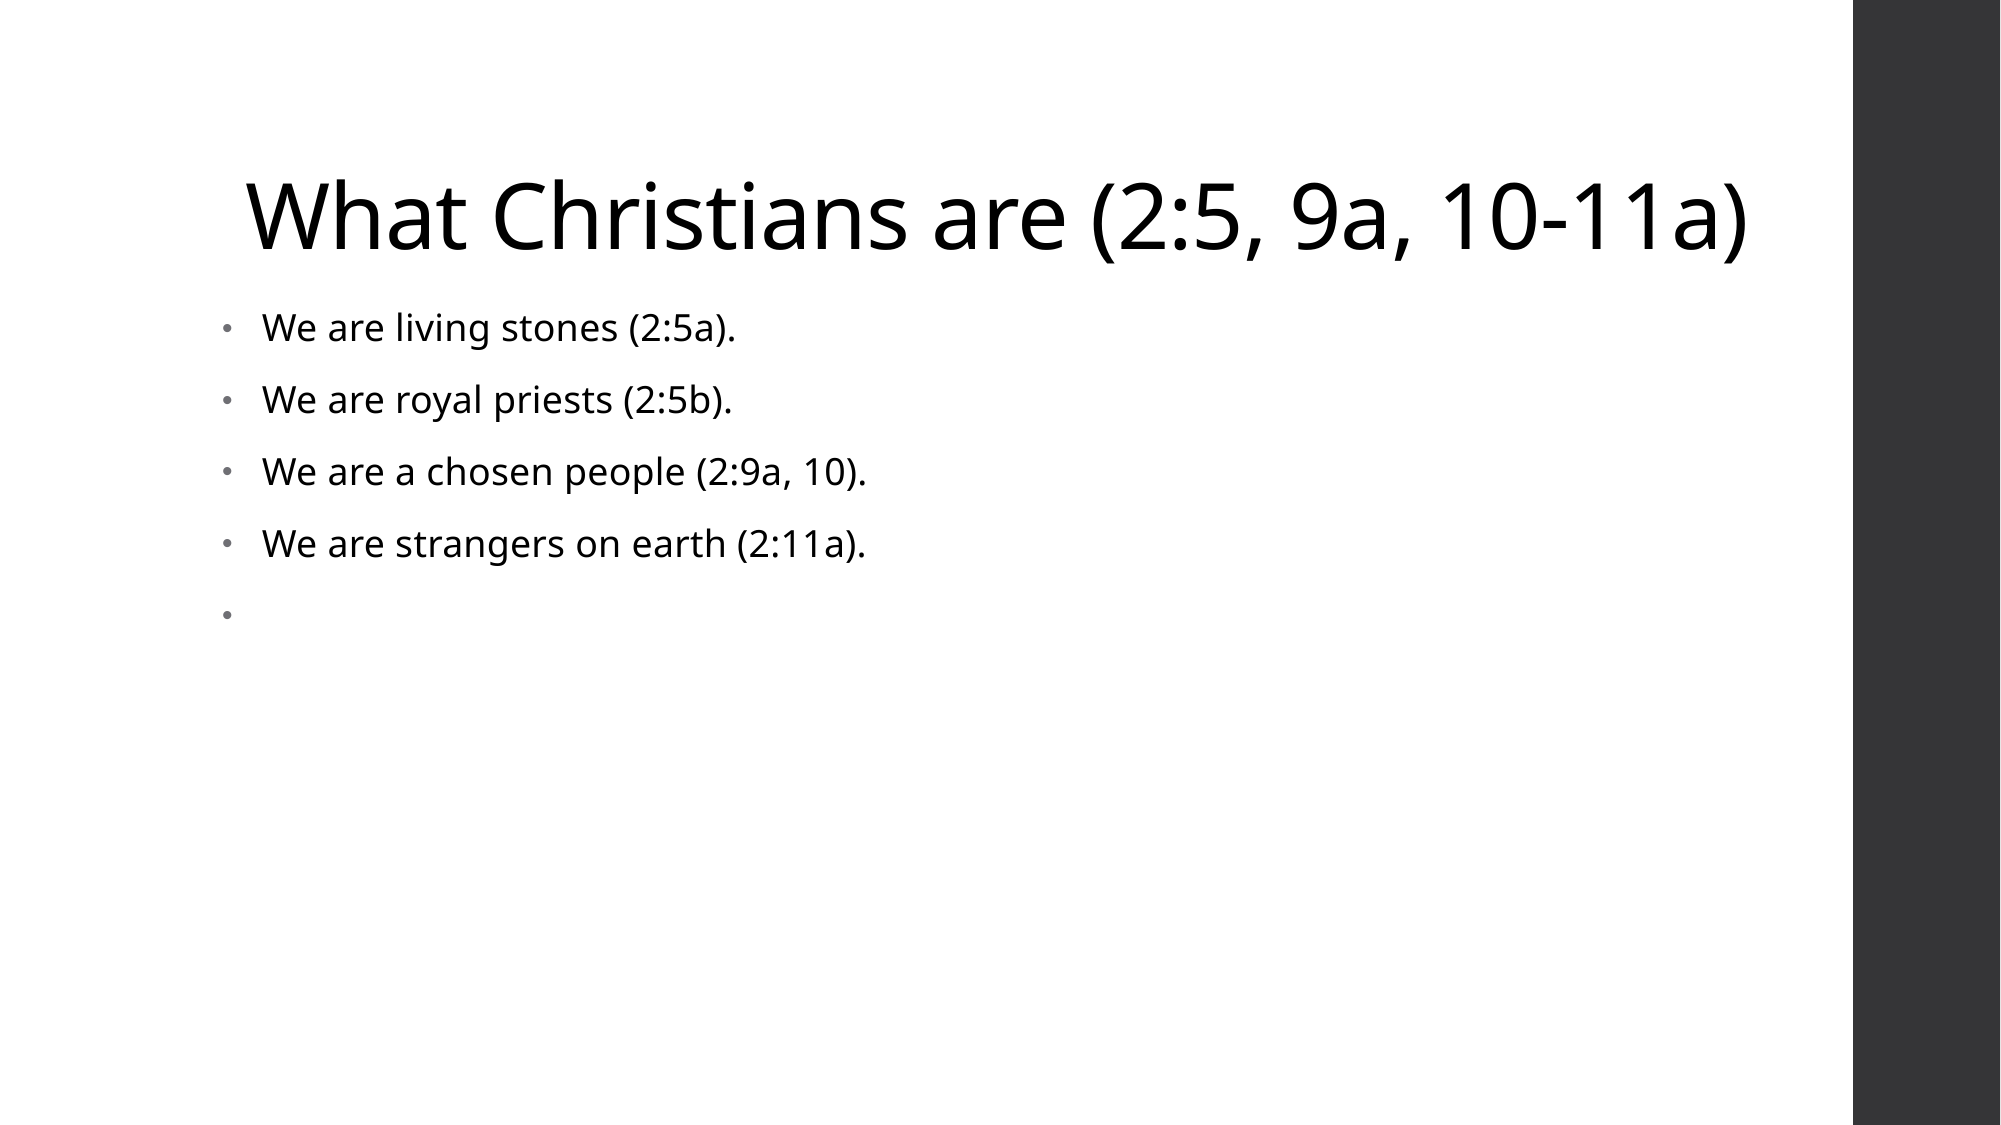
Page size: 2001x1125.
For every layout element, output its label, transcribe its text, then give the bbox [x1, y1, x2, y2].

list We are living stones (2:5a). We are royal priests (2:5b). We are a chosen people (2:9a, 10). We are strangers on earth (2:11a). [206, 299, 1617, 1014]
title What Christians are (2:5, 9a, 10-11a) [206, 60, 1797, 278]
